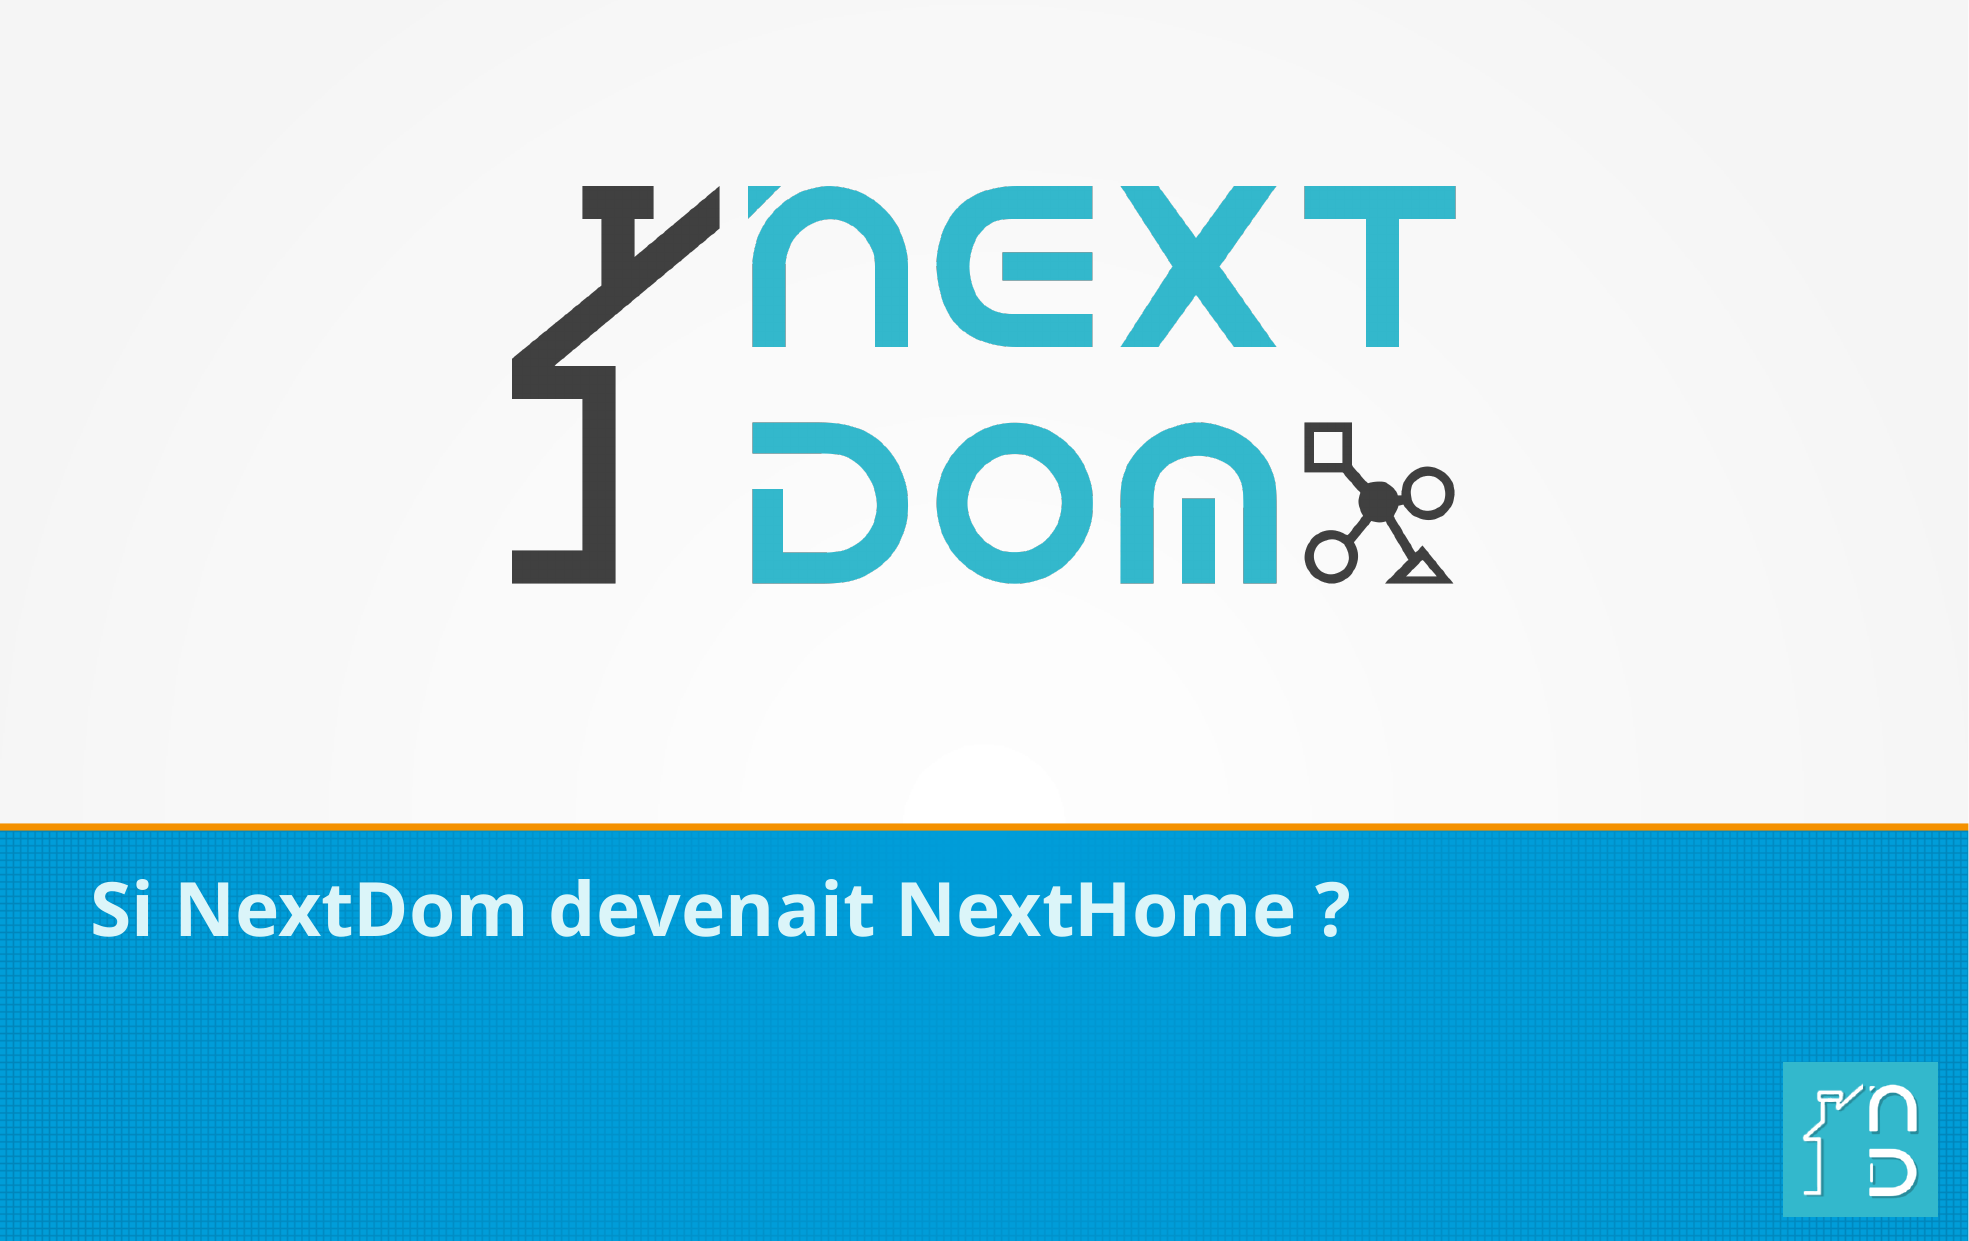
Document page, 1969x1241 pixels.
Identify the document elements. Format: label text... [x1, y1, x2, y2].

picture [1784, 1063, 1937, 1216]
picture [0, 0, 1969, 830]
subtitle Si NextDom devenait NextHome ? [90, 855, 1861, 1111]
